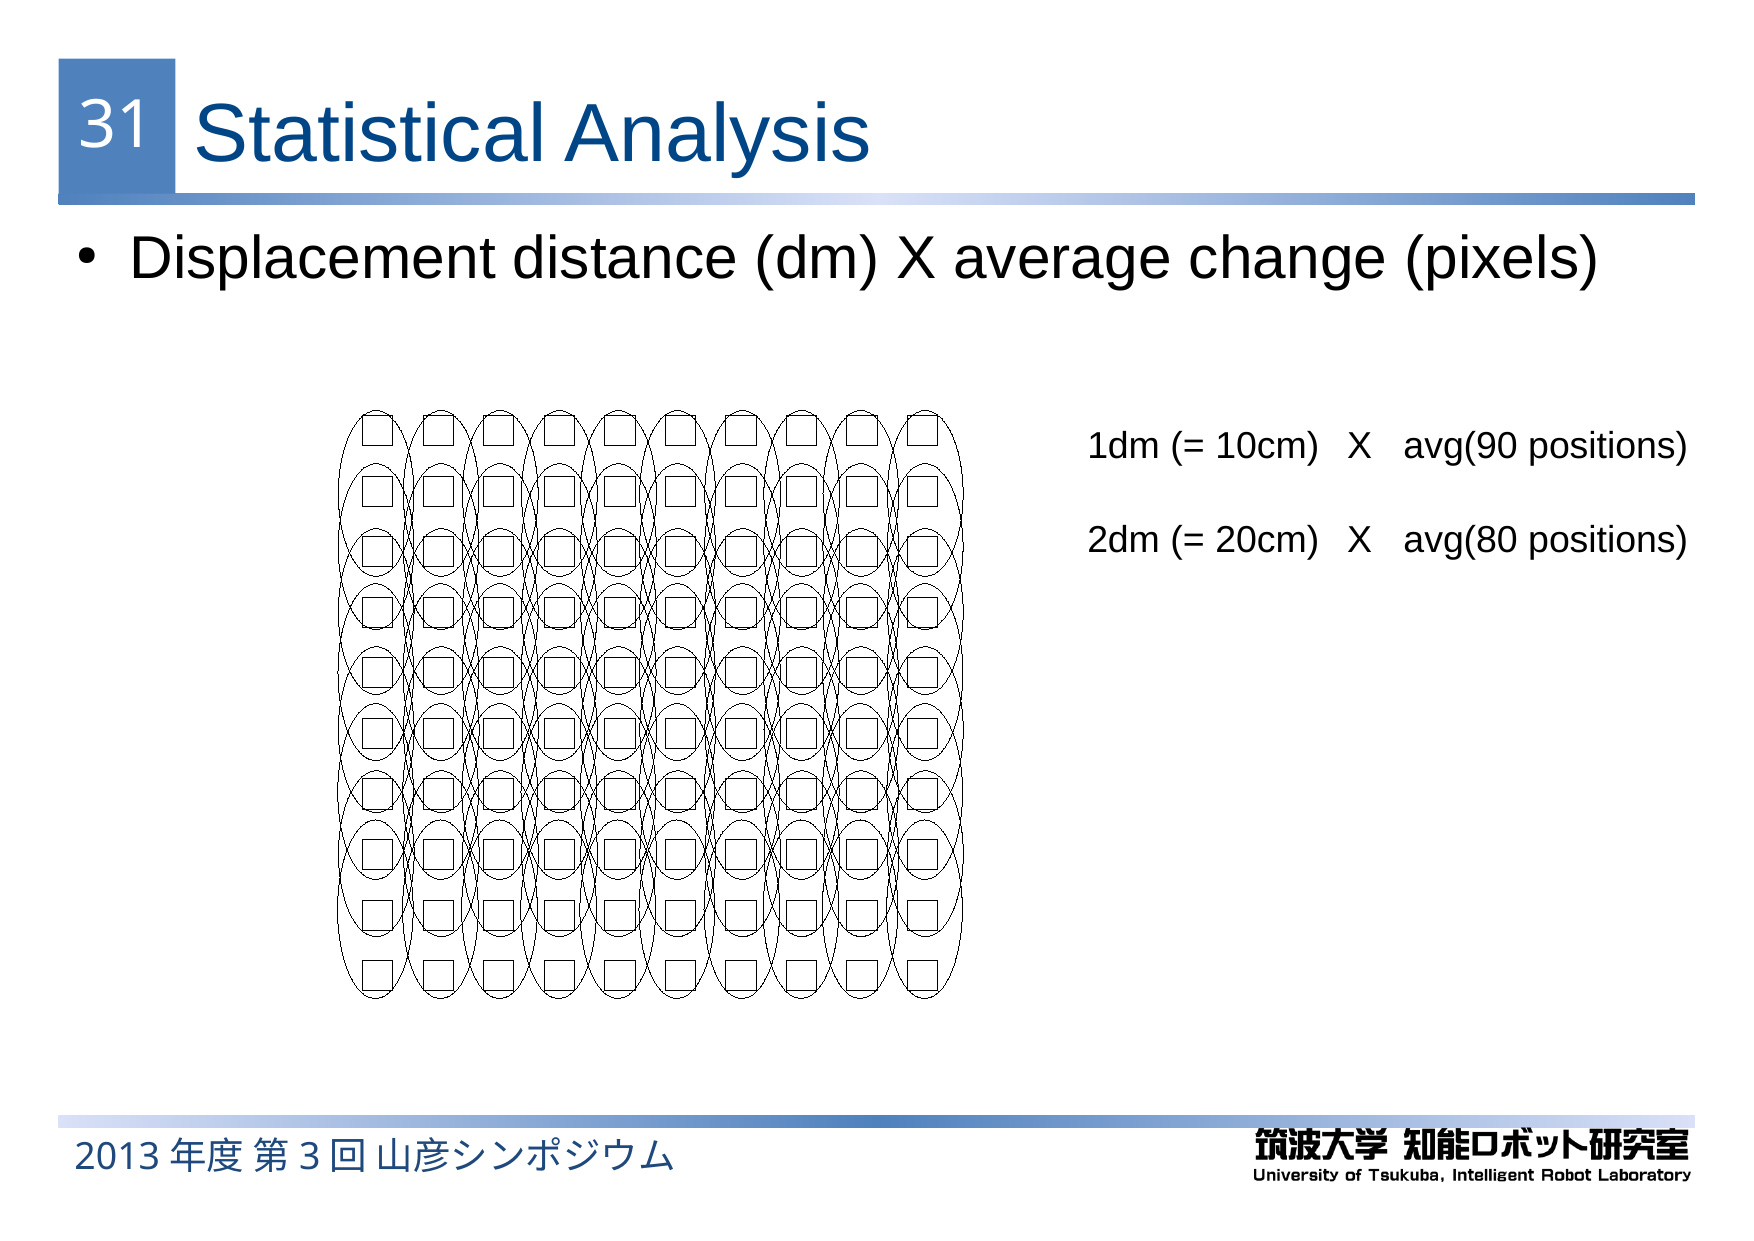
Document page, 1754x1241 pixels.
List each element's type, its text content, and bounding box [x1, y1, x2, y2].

title Statistical Analysis [193, 61, 1651, 205]
list Displacement distance (dm) X average change (pixels) [58, 223, 1696, 359]
text_box 1dm (= 10cm) [1072, 417, 1332, 474]
text_box 2dm (= 20cm) [1072, 511, 1332, 569]
picture [1252, 1127, 1691, 1182]
text_box X avg(90 positions) [1332, 417, 1733, 474]
text_box X avg(80 positions) [1332, 511, 1718, 569]
